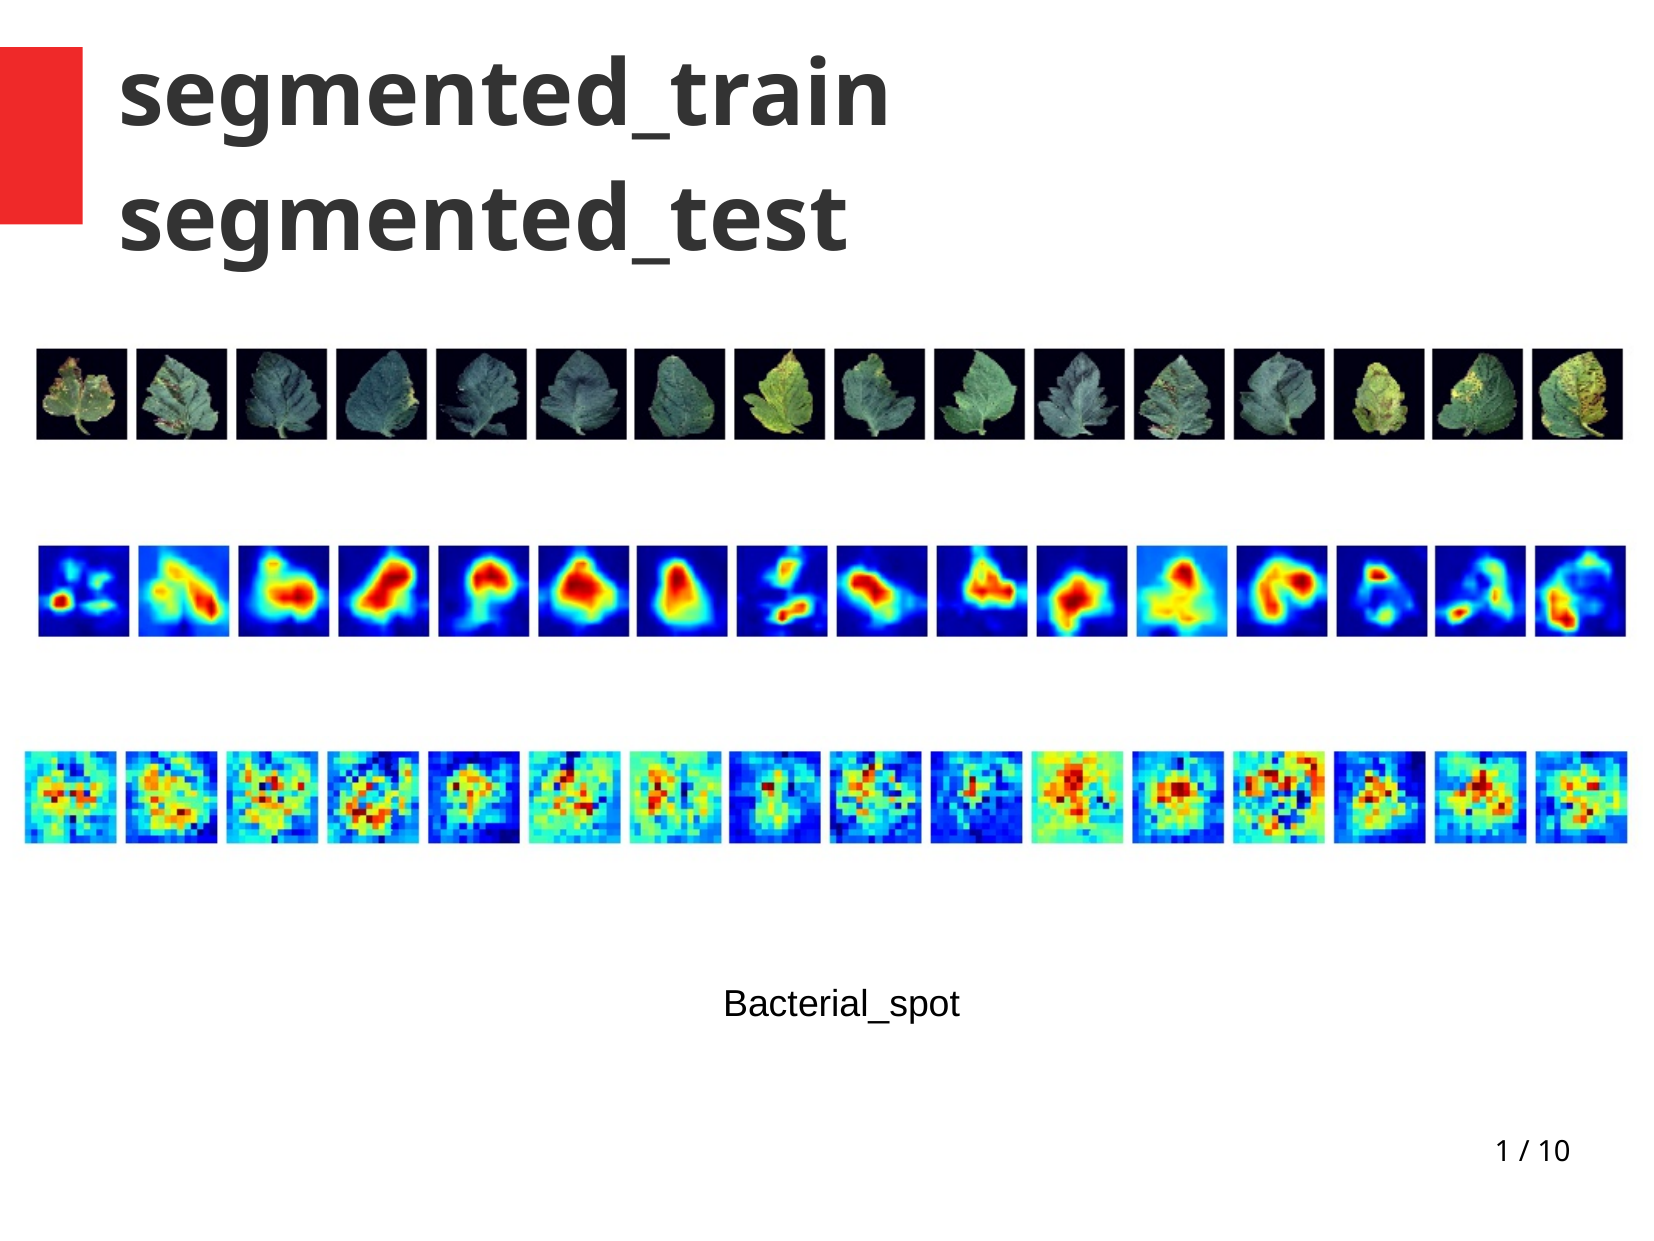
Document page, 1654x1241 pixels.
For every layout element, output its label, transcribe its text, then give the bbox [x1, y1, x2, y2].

title segmented_train segmented_test [118, 45, 1571, 260]
picture [0, 736, 1643, 881]
text_box Bacterial_spot [708, 975, 976, 1032]
picture [0, 529, 1643, 674]
picture [0, 332, 1640, 478]
